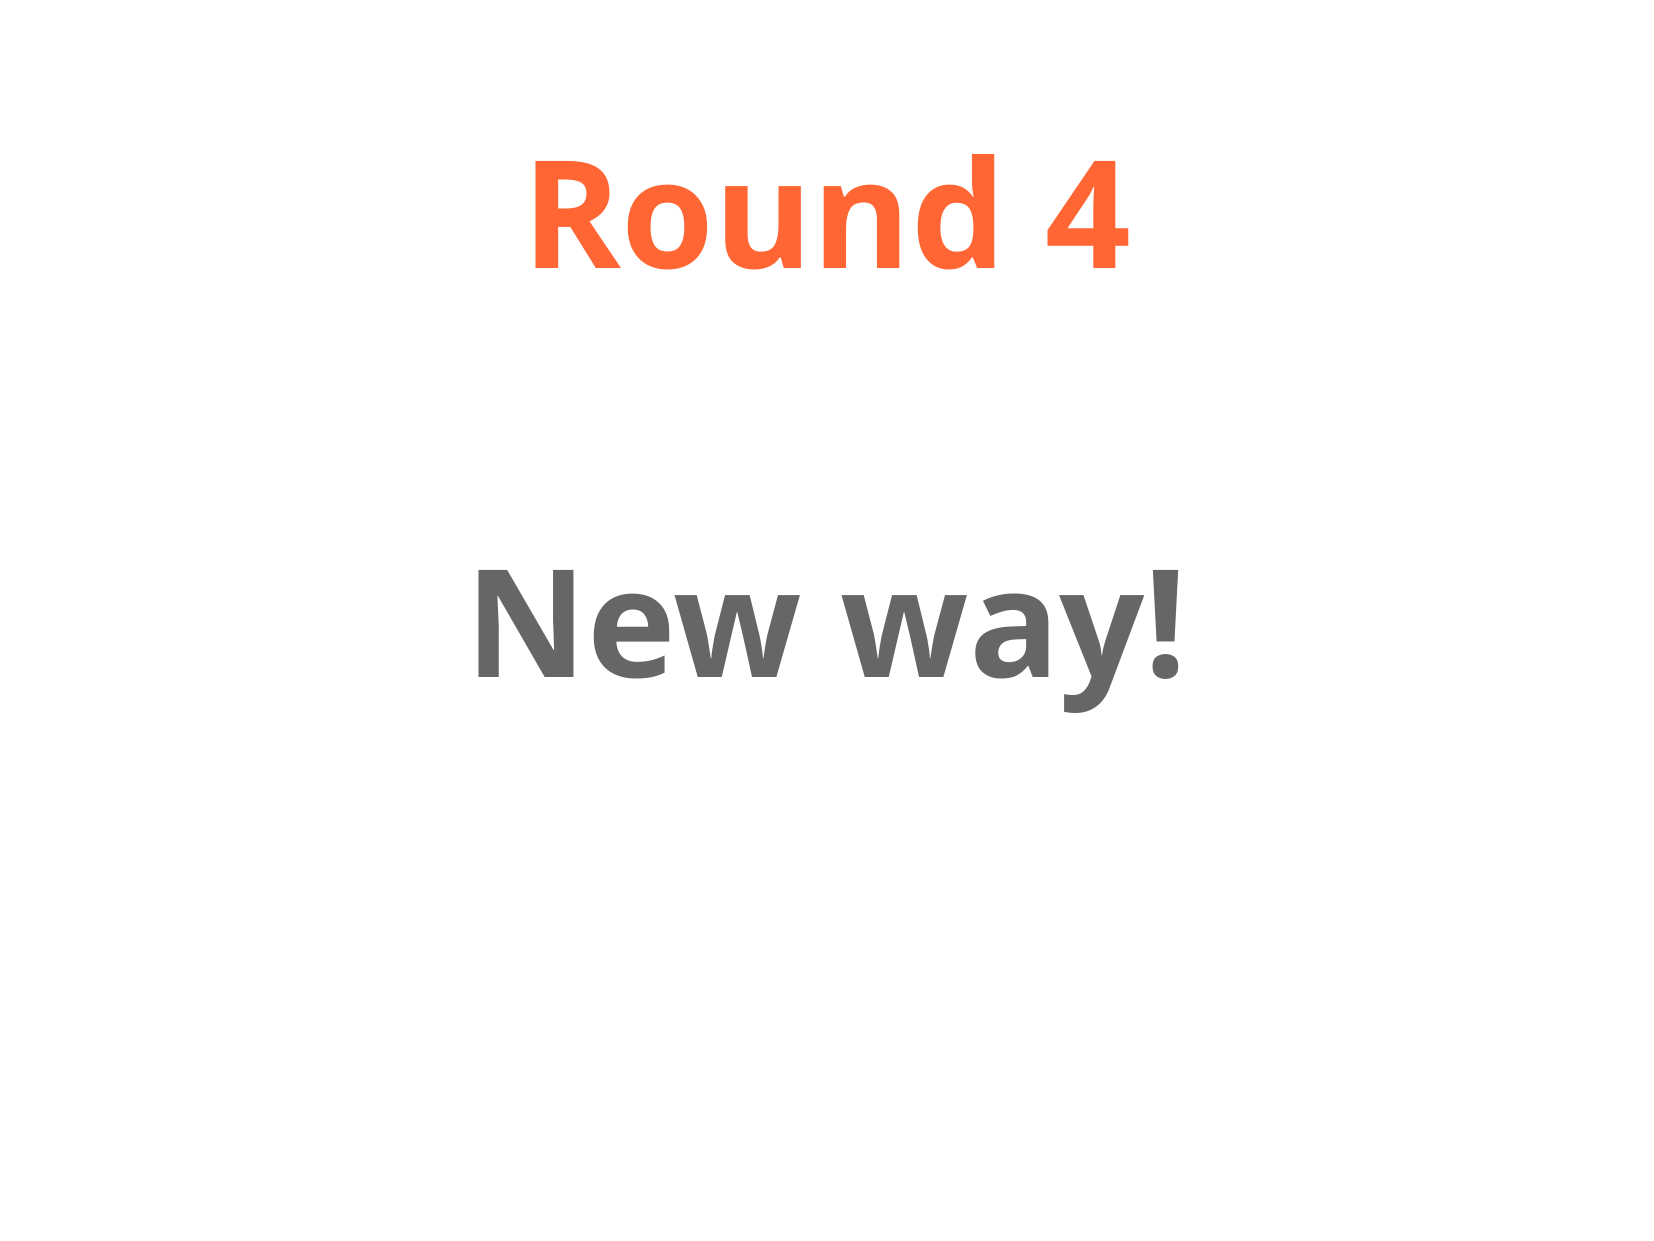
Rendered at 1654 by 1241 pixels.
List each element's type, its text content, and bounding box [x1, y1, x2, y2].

title Round 4 New way! [59, 57, 1595, 1182]
